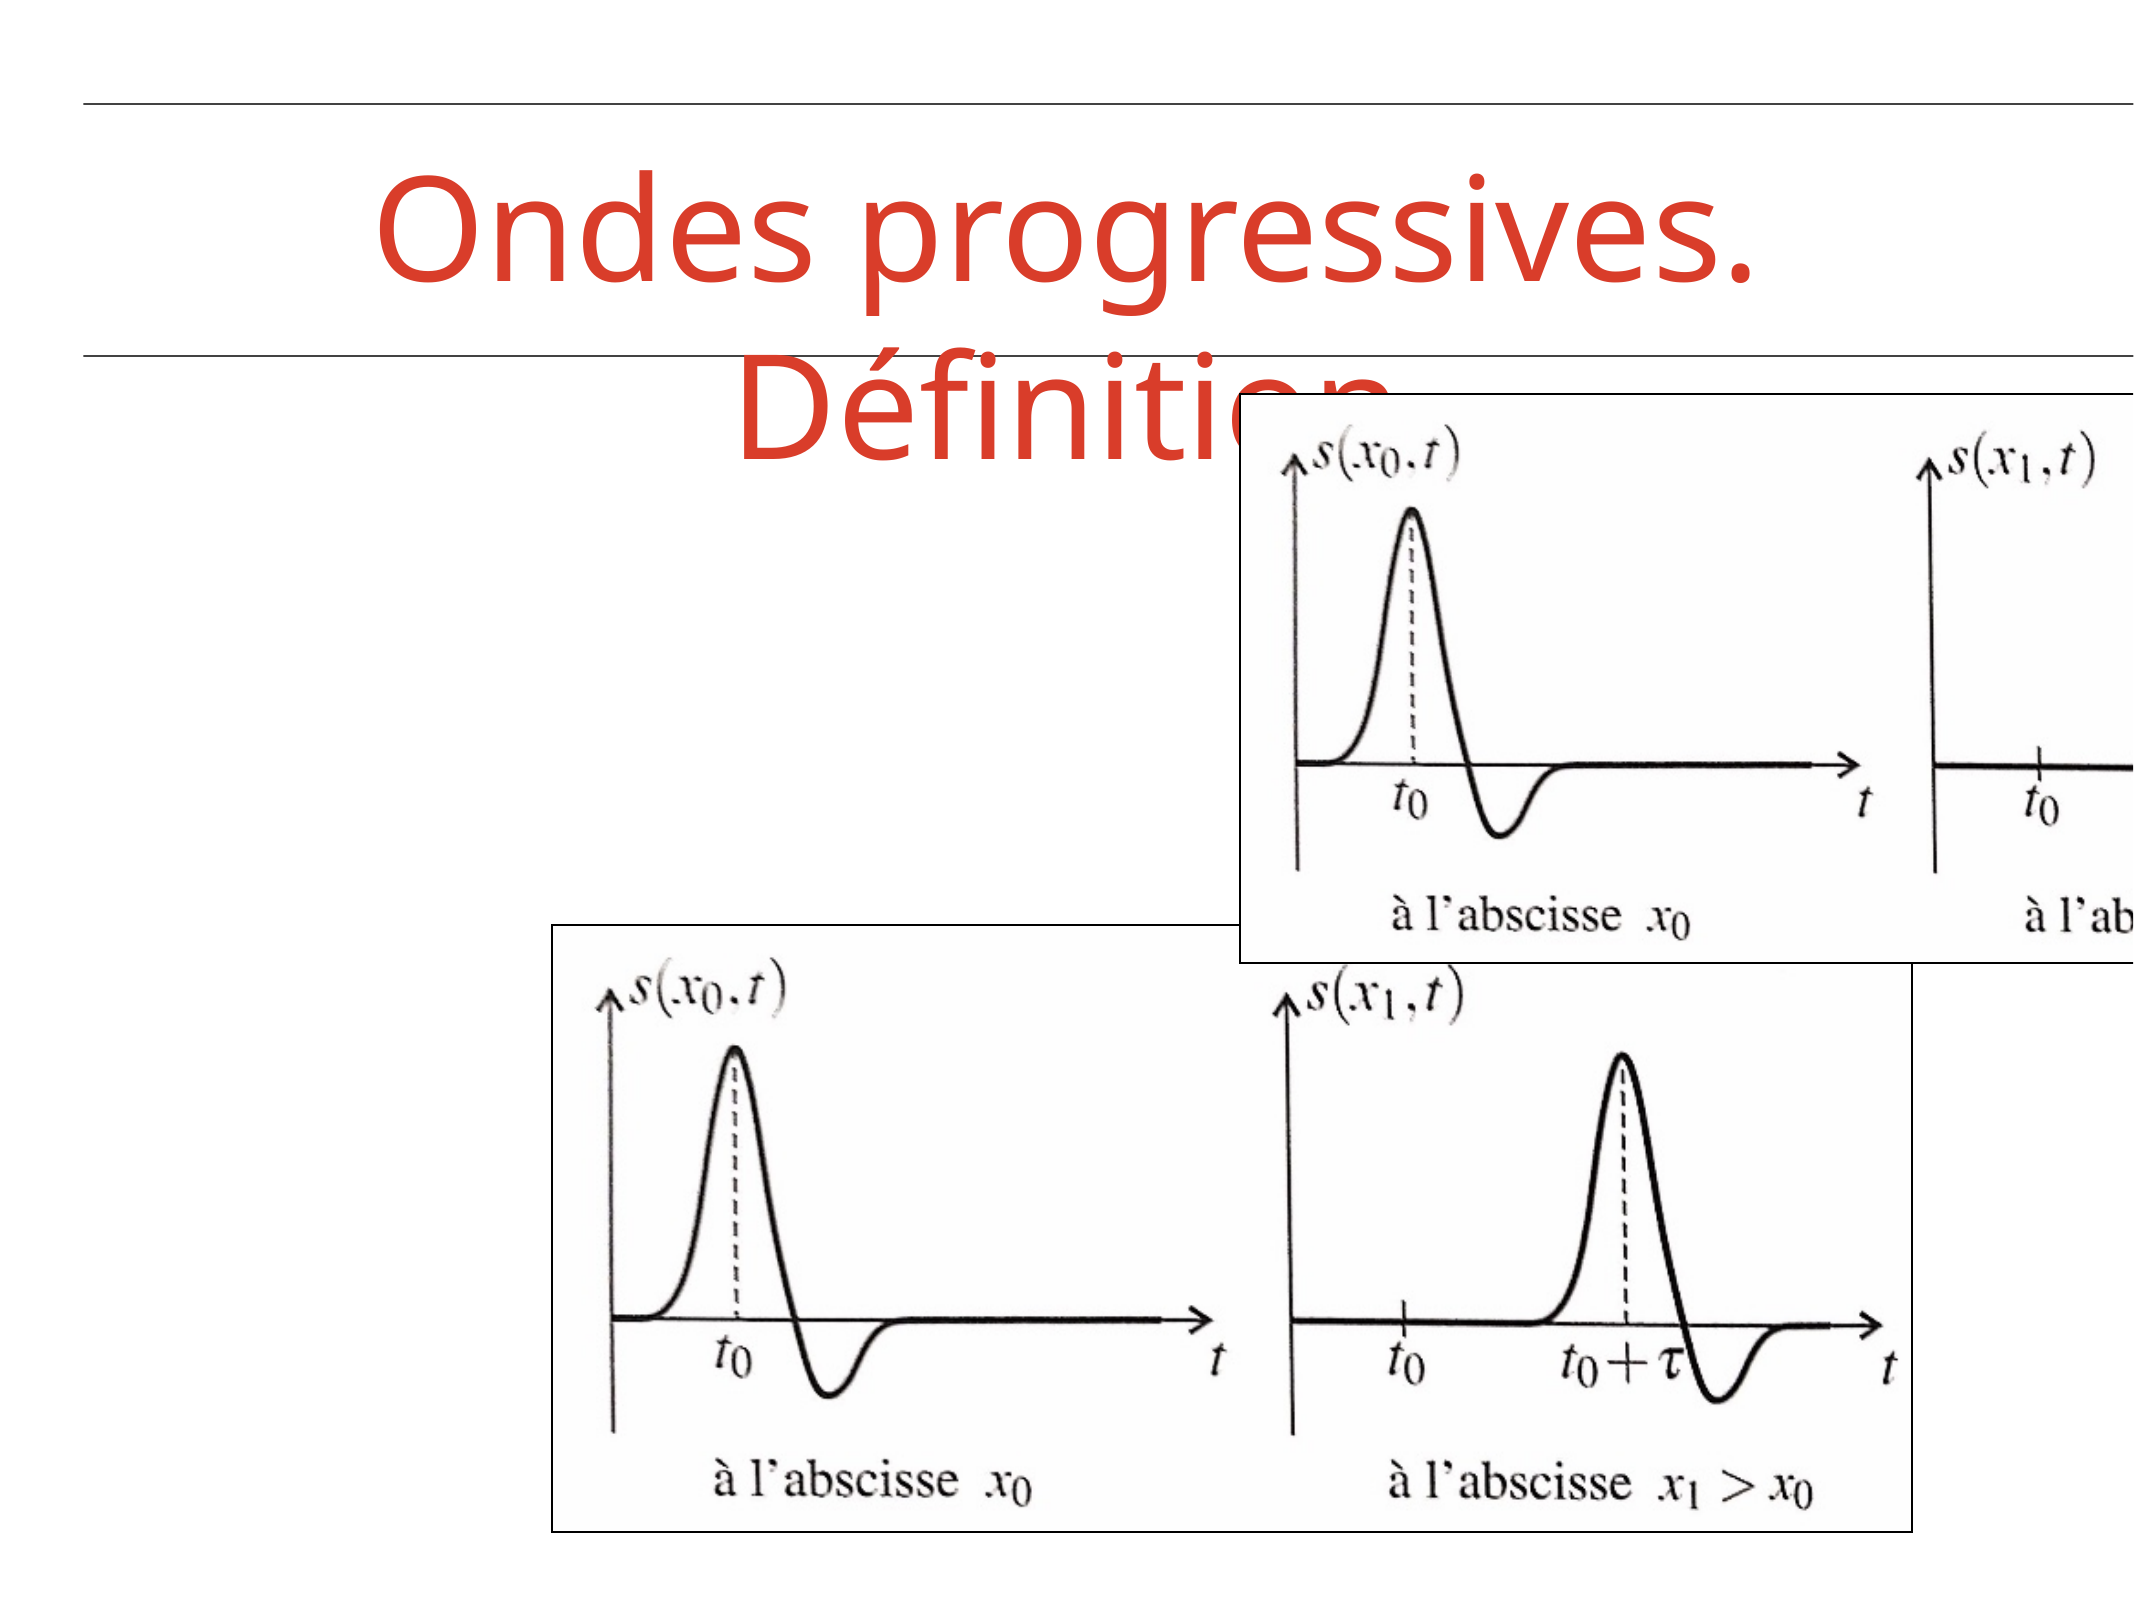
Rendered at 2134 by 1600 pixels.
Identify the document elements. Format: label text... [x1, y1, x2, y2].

picture [553, 925, 1911, 1531]
picture [1241, 394, 2134, 963]
text_box Ondes progressives. Définition [83, 131, 2050, 452]
